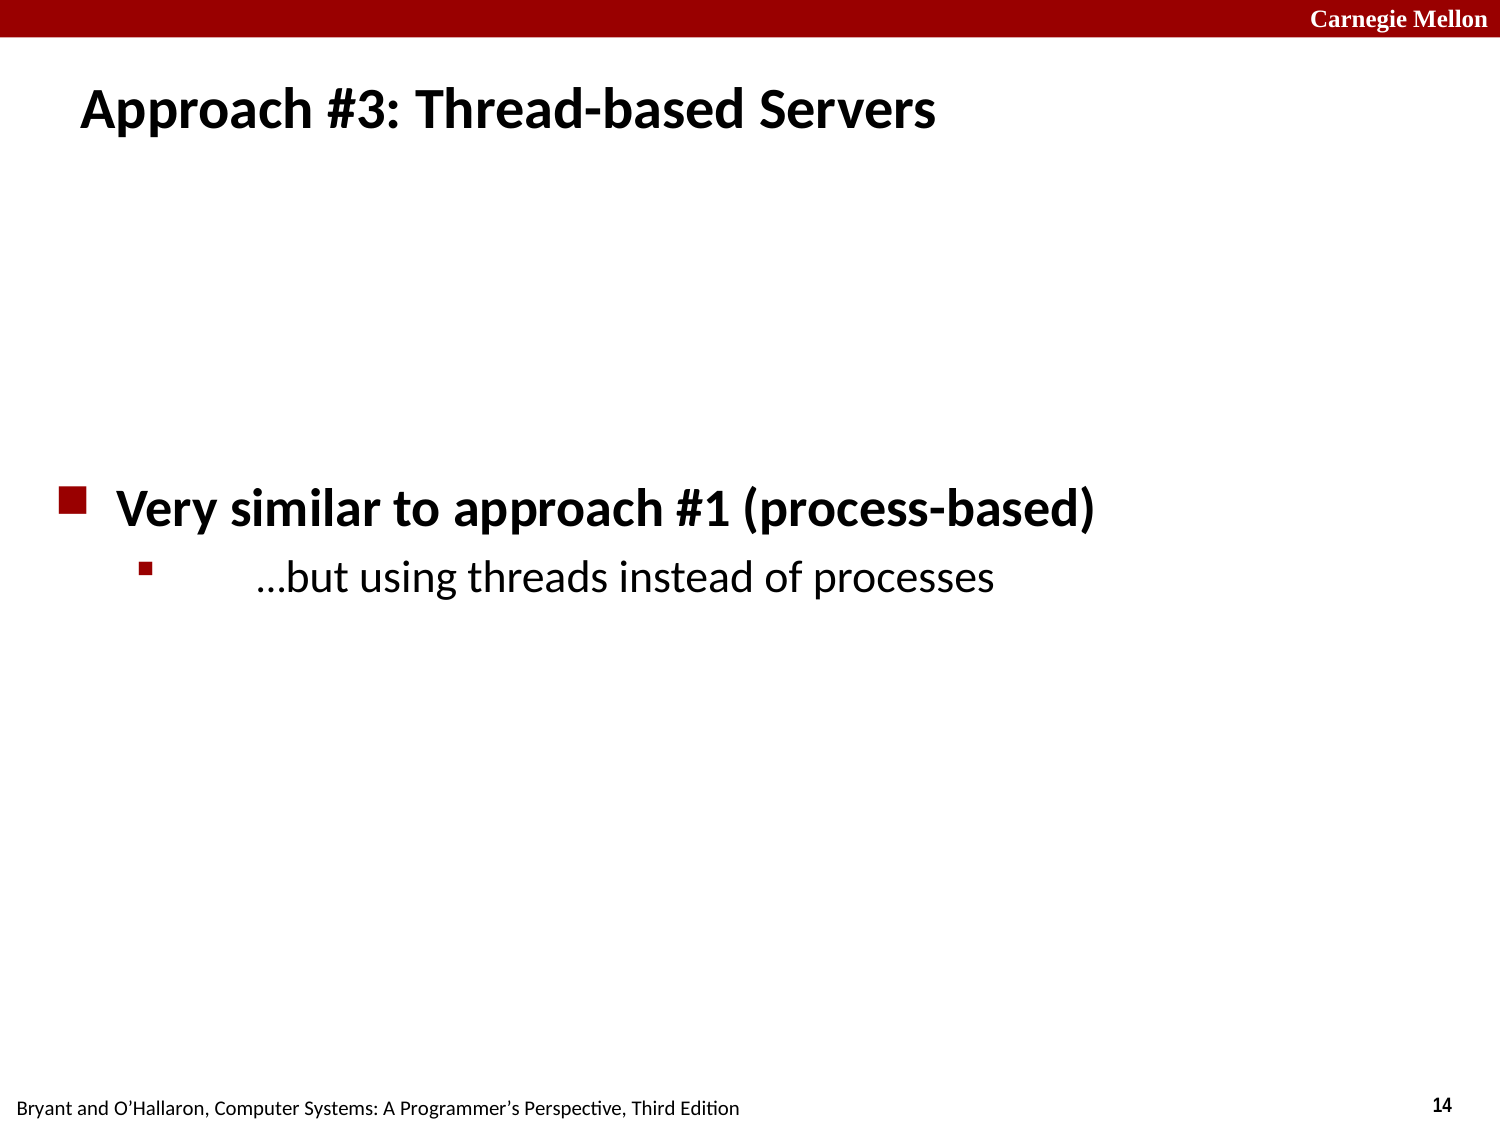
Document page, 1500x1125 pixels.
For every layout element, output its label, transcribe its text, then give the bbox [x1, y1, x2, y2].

list Very similar to approach #1 (process-based) …but using threads instead of processes [45, 464, 1498, 658]
title Approach #3: Thread-based Servers [65, 40, 1497, 169]
